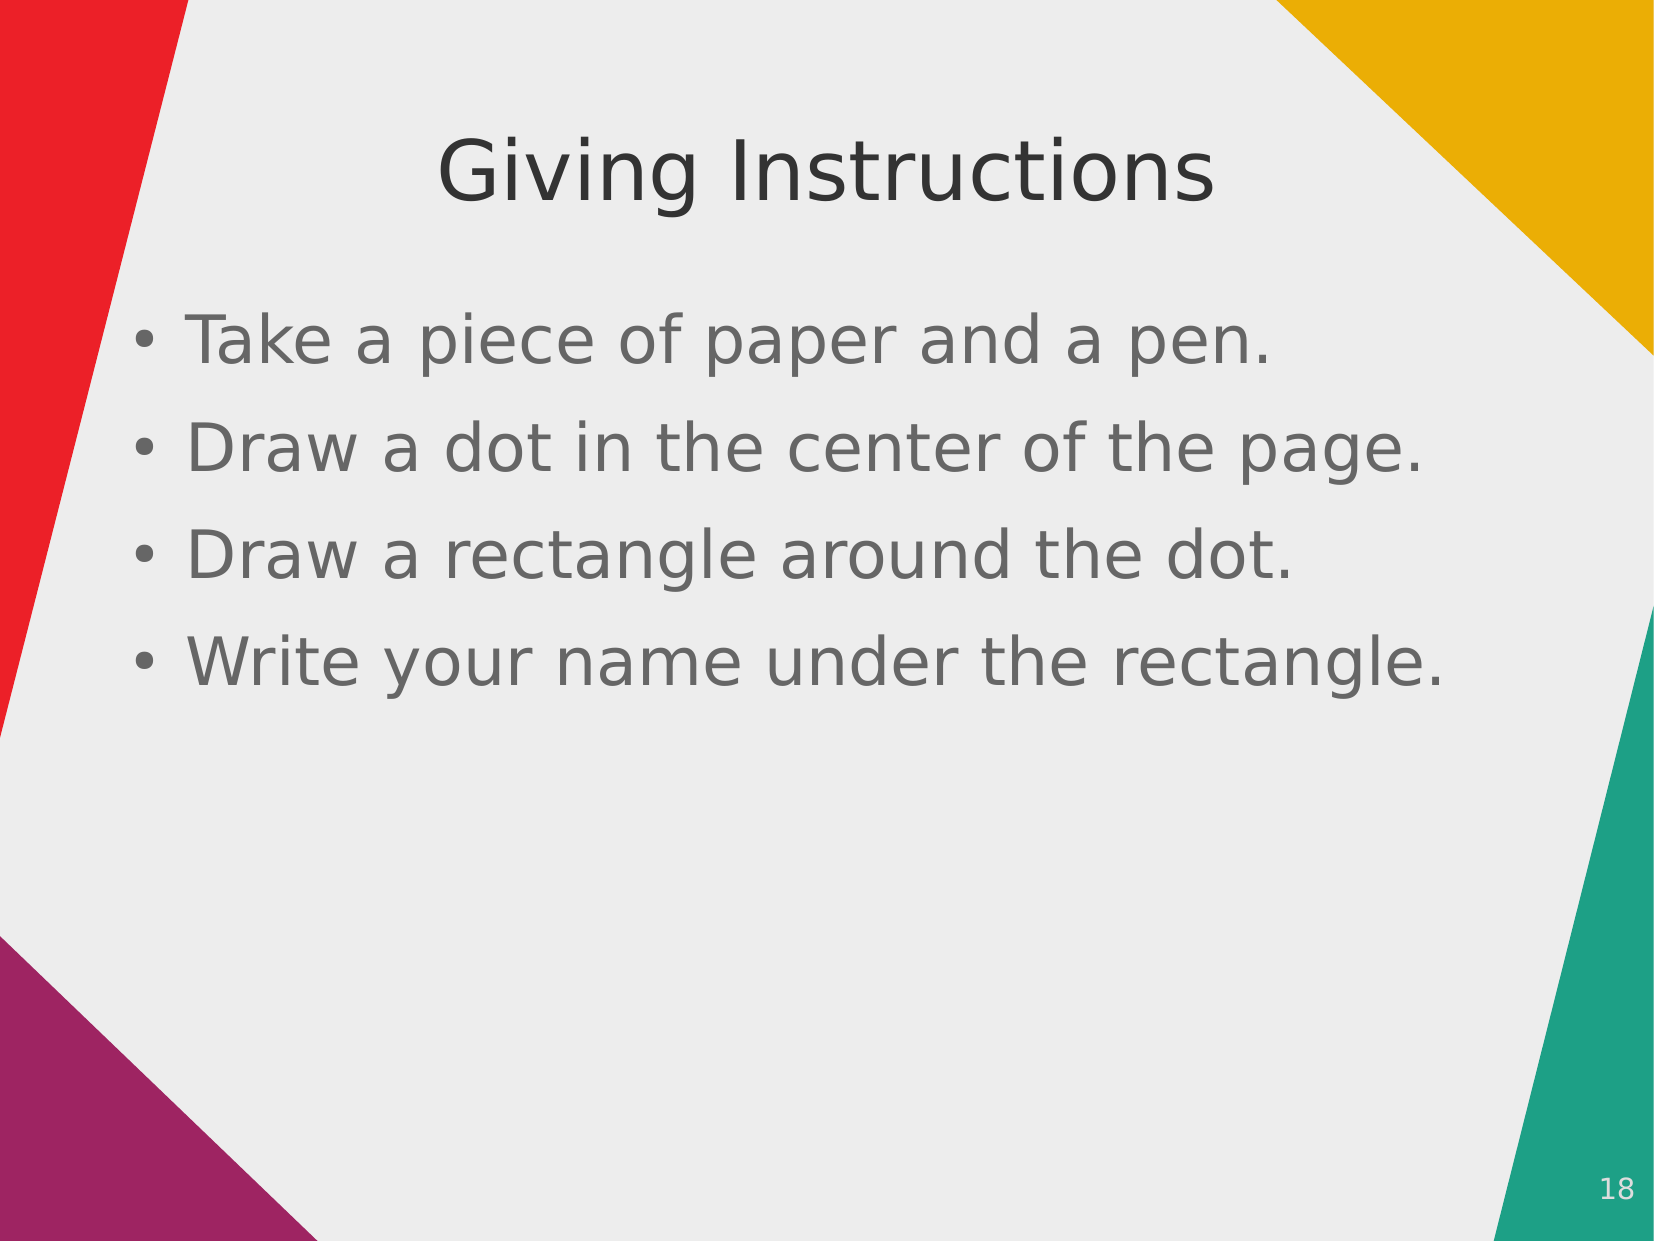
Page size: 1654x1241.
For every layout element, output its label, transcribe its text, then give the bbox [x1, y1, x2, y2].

list Take a piece of paper and a pen. Draw a dot in the center of the page. Draw a rectangle around the dot. Write your name under the rectangle. [114, 302, 1539, 1033]
title Giving Instructions [114, 73, 1539, 271]
